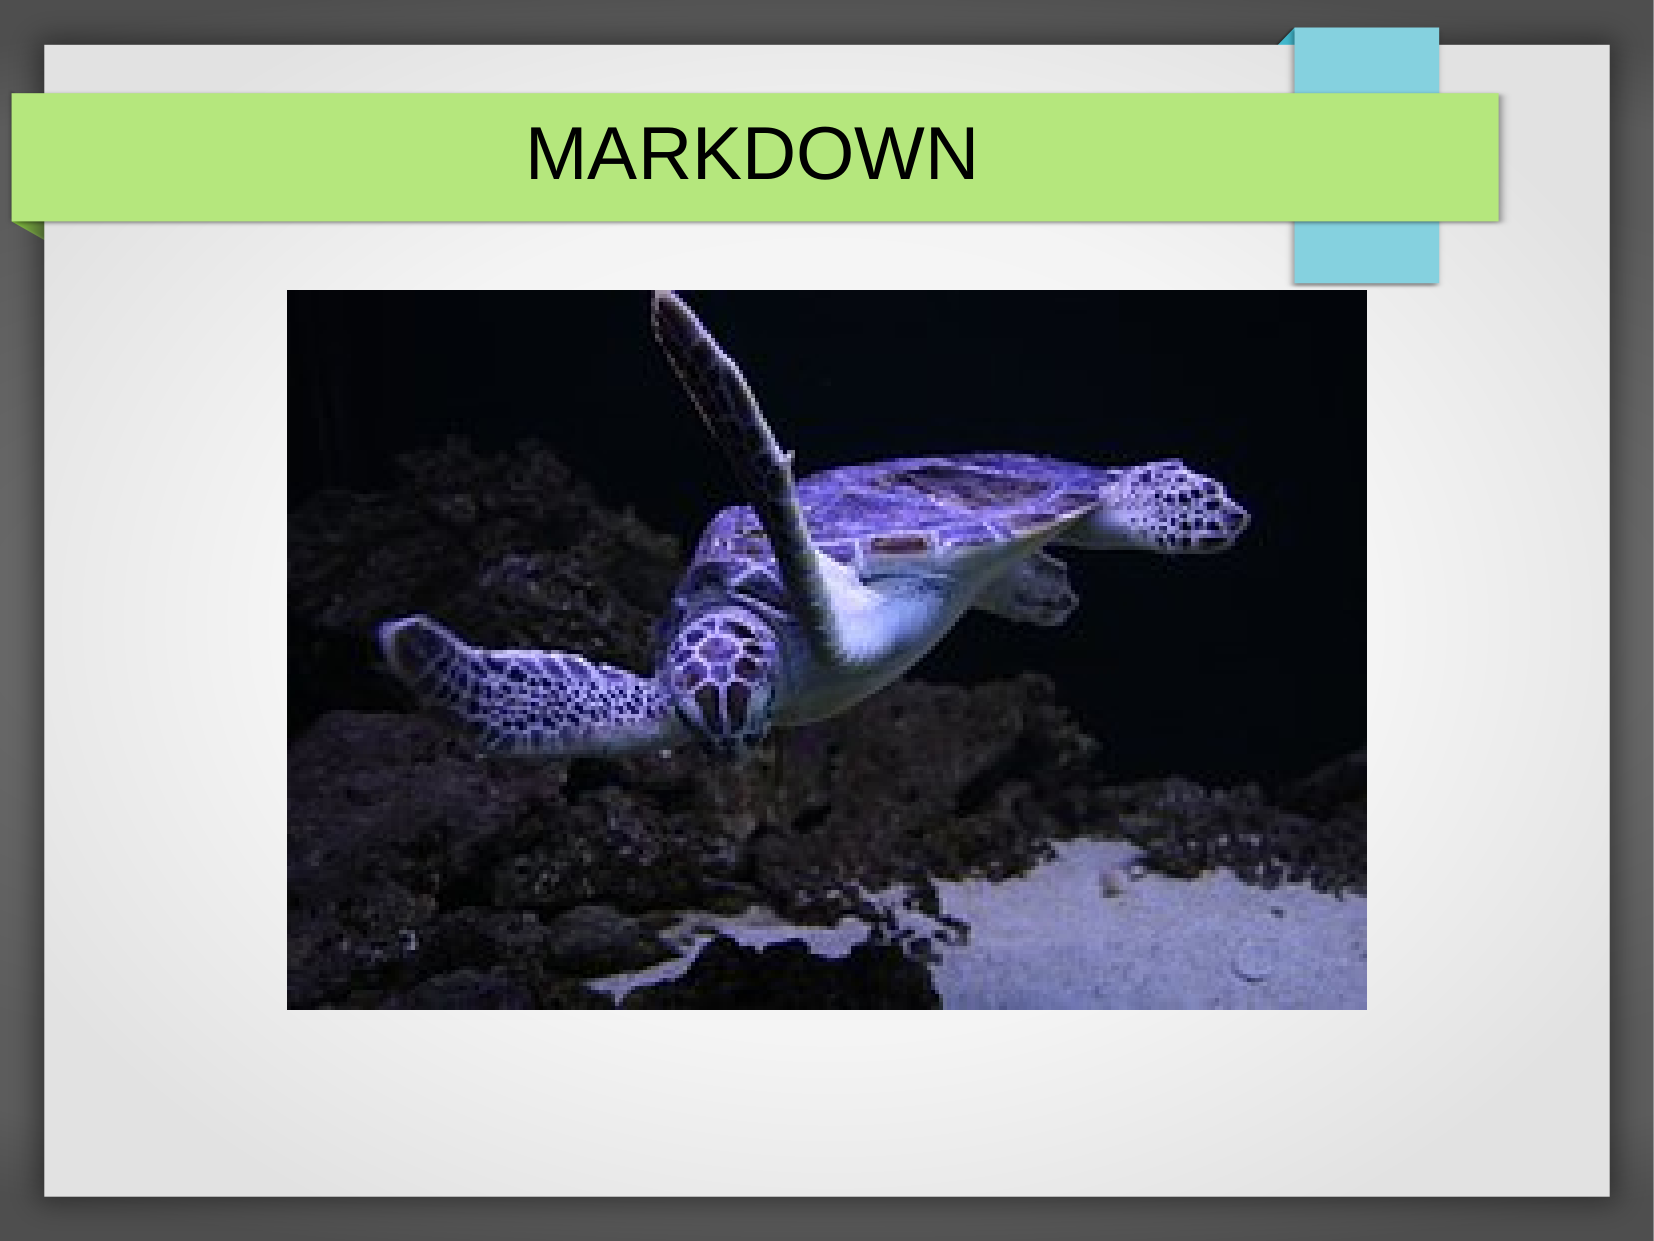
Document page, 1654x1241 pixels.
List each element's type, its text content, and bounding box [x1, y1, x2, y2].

picture [0, 0, 1654, 1241]
title MARKDOWN [82, 94, 1264, 213]
